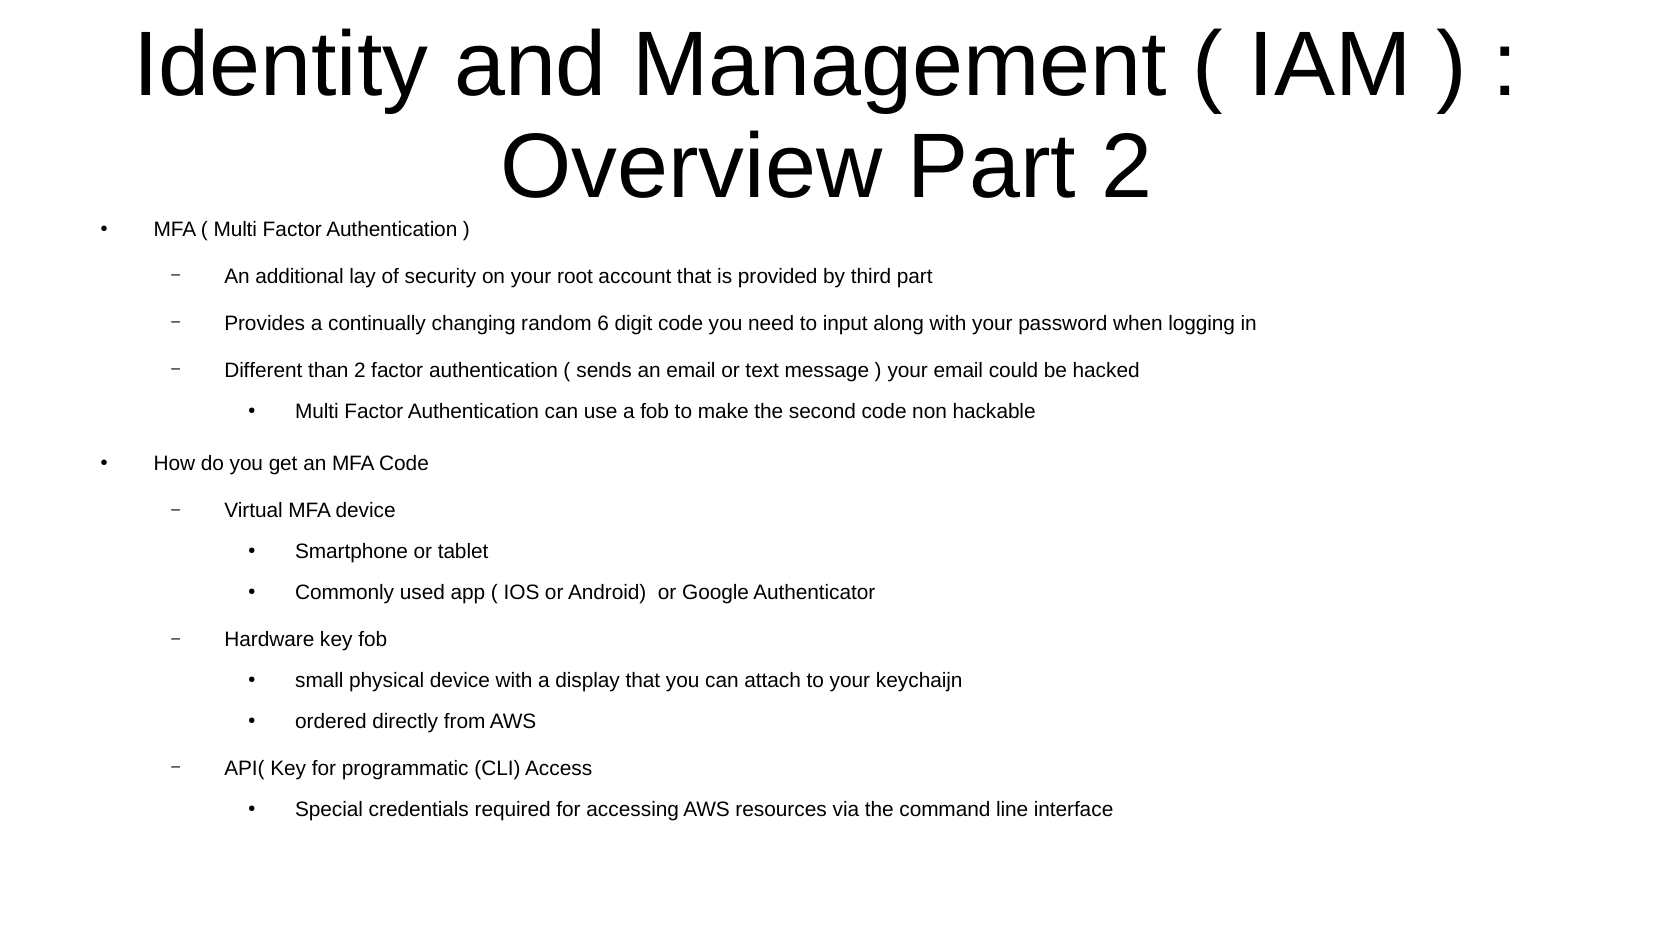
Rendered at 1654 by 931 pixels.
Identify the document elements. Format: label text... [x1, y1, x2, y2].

title Identity and Management ( IAM ) : Overview Part 2 [82, 12, 1571, 217]
list MFA ( Multi Factor Authentication ) An additional lay of security on your root account that is provided by third part Provides a continually changing random 6 digit code you need to input along with your password when logging in Different than 2 factor authentication ( sends an email or text message ) your email could be hacked Multi Factor Authentication can use a fob to make the second code non hackable How do you get an MFA Code Virtual MFA device Smartphone or tablet Commonly used app ( IOS or Android) or Google Authenticator Hardware key fob small physical device with a display that you can attach to your keychaijn ordered directly from AWS API( Key for programmatic (CLI) Access Special credentials required for accessing AWS resources via the command line interface [82, 217, 1621, 901]
